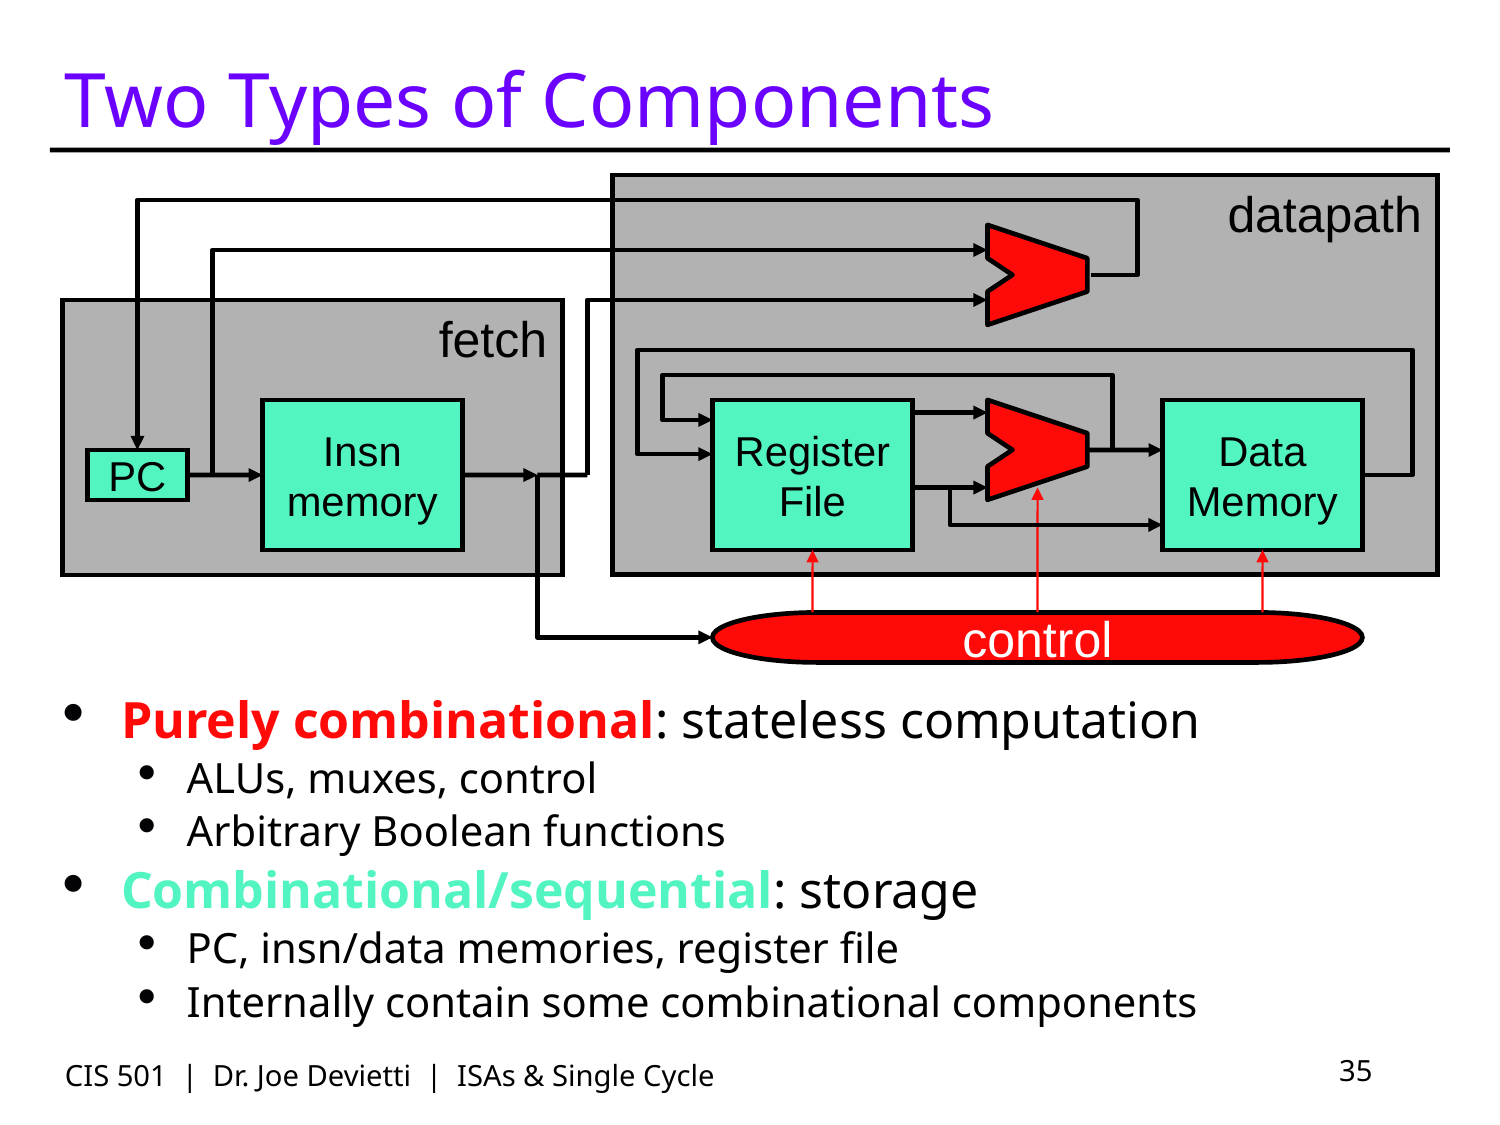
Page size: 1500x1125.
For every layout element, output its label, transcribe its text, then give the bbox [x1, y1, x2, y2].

text_box [62, 299, 535, 575]
text_box [665, 377, 1162, 524]
text_box [640, 352, 1410, 473]
text_box datapath [1212, 174, 1437, 250]
text_box Purely combinational: stateless computation ALUs, muxes, control Arbitrary Boolean functions Combinational/sequential: storage PC, insn/data memories, register file Internally contain some combinational components [49, 687, 1450, 1075]
text_box Insn memory [262, 399, 463, 550]
text_box fetch [424, 299, 563, 375]
text_box Two Types of Components [49, 37, 1375, 150]
text_box PC [87, 449, 188, 500]
text_box Data Memory [1162, 399, 1363, 550]
text_box [612, 174, 1438, 575]
text_box Register File [712, 399, 913, 550]
text_box [540, 478, 563, 575]
text_box [814, 490, 1036, 575]
text_box CIS 501 | Dr. Joe Devietti | ISAs & Single Cycle [49, 1075, 988, 1100]
text_box control [712, 612, 1363, 663]
text_box <number> [1074, 1075, 1388, 1100]
text_box [139, 299, 210, 472]
text_box [1039, 526, 1262, 575]
text_box [215, 299, 563, 474]
